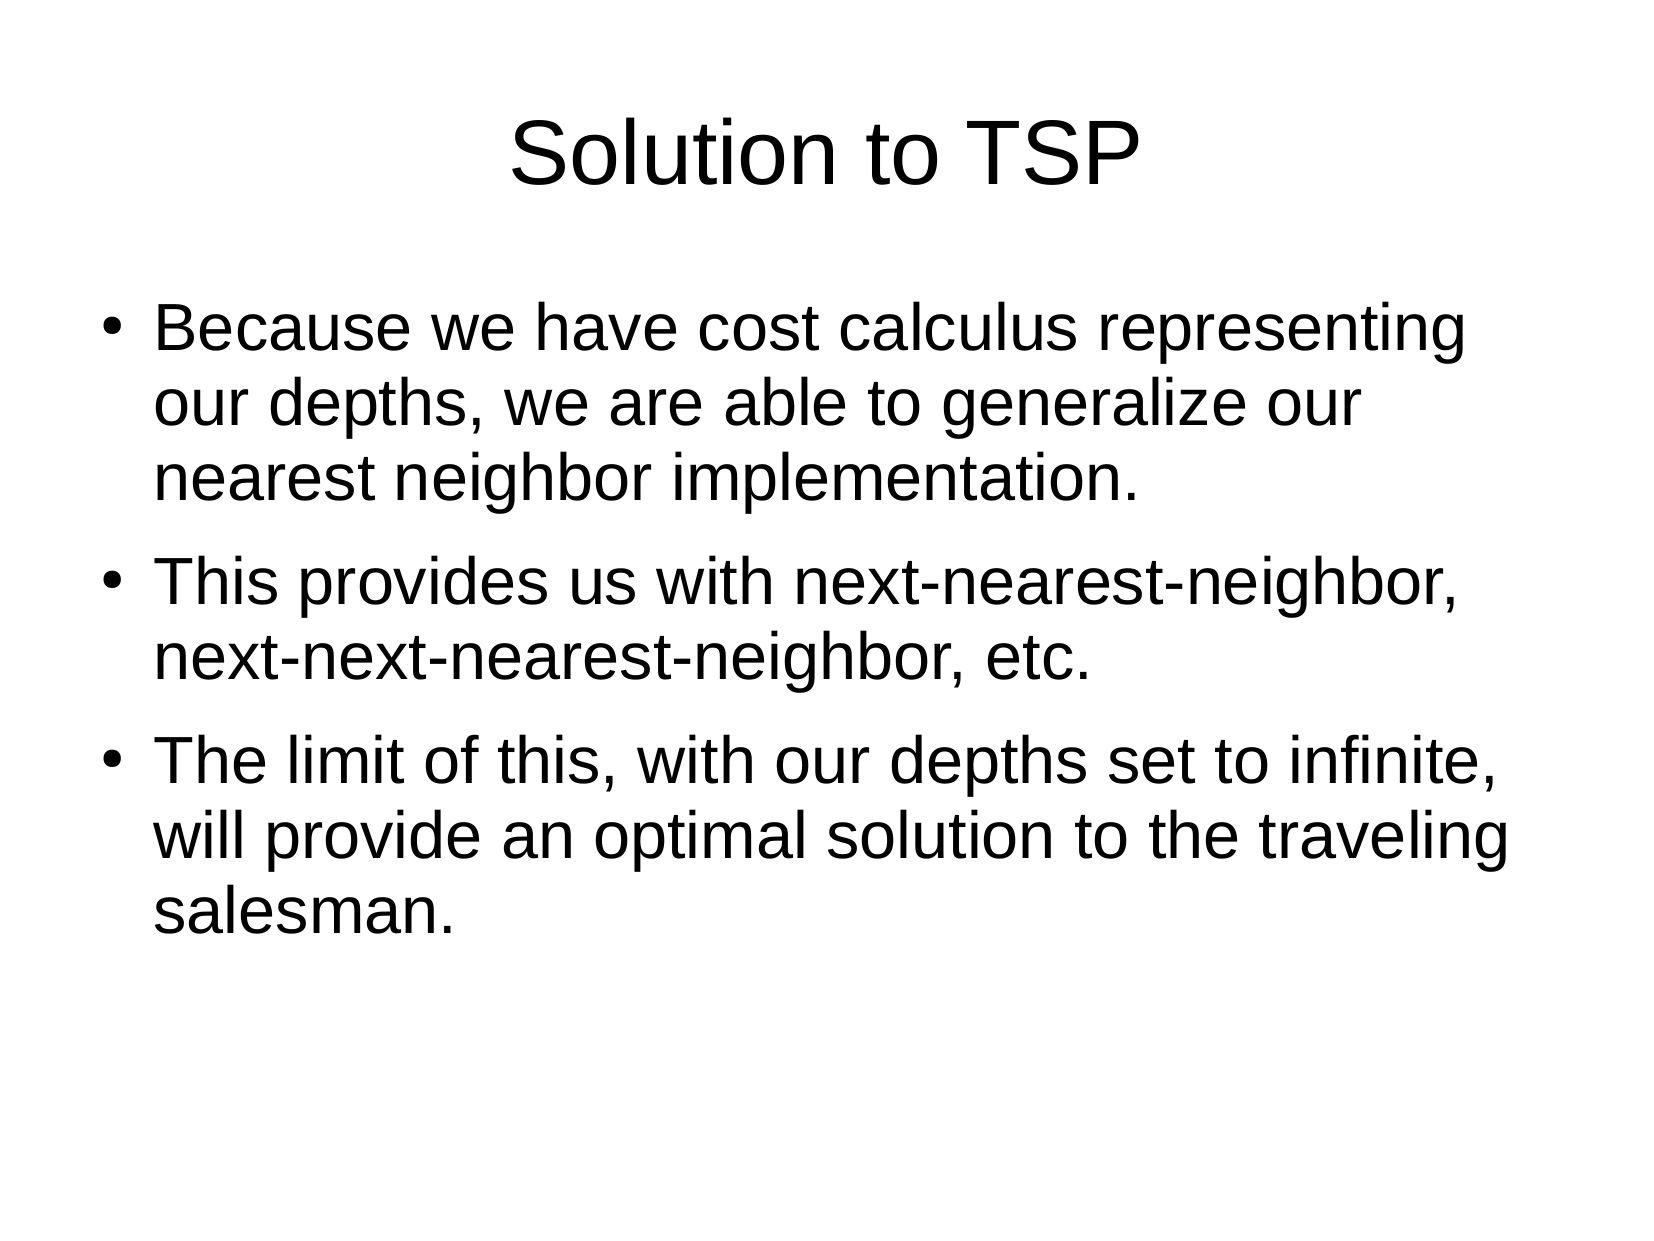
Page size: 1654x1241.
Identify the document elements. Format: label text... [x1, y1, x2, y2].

list Because we have cost calculus representing our depths, we are able to generalize our nearest neighbor implementation. This provides us with next-nearest-neighbor, next-next-nearest-neighbor, etc. The limit of this, with our depths set to infinite, will provide an optimal solution to the traveling salesman. [82, 290, 1571, 1109]
title Solution to TSP [82, 56, 1571, 250]
